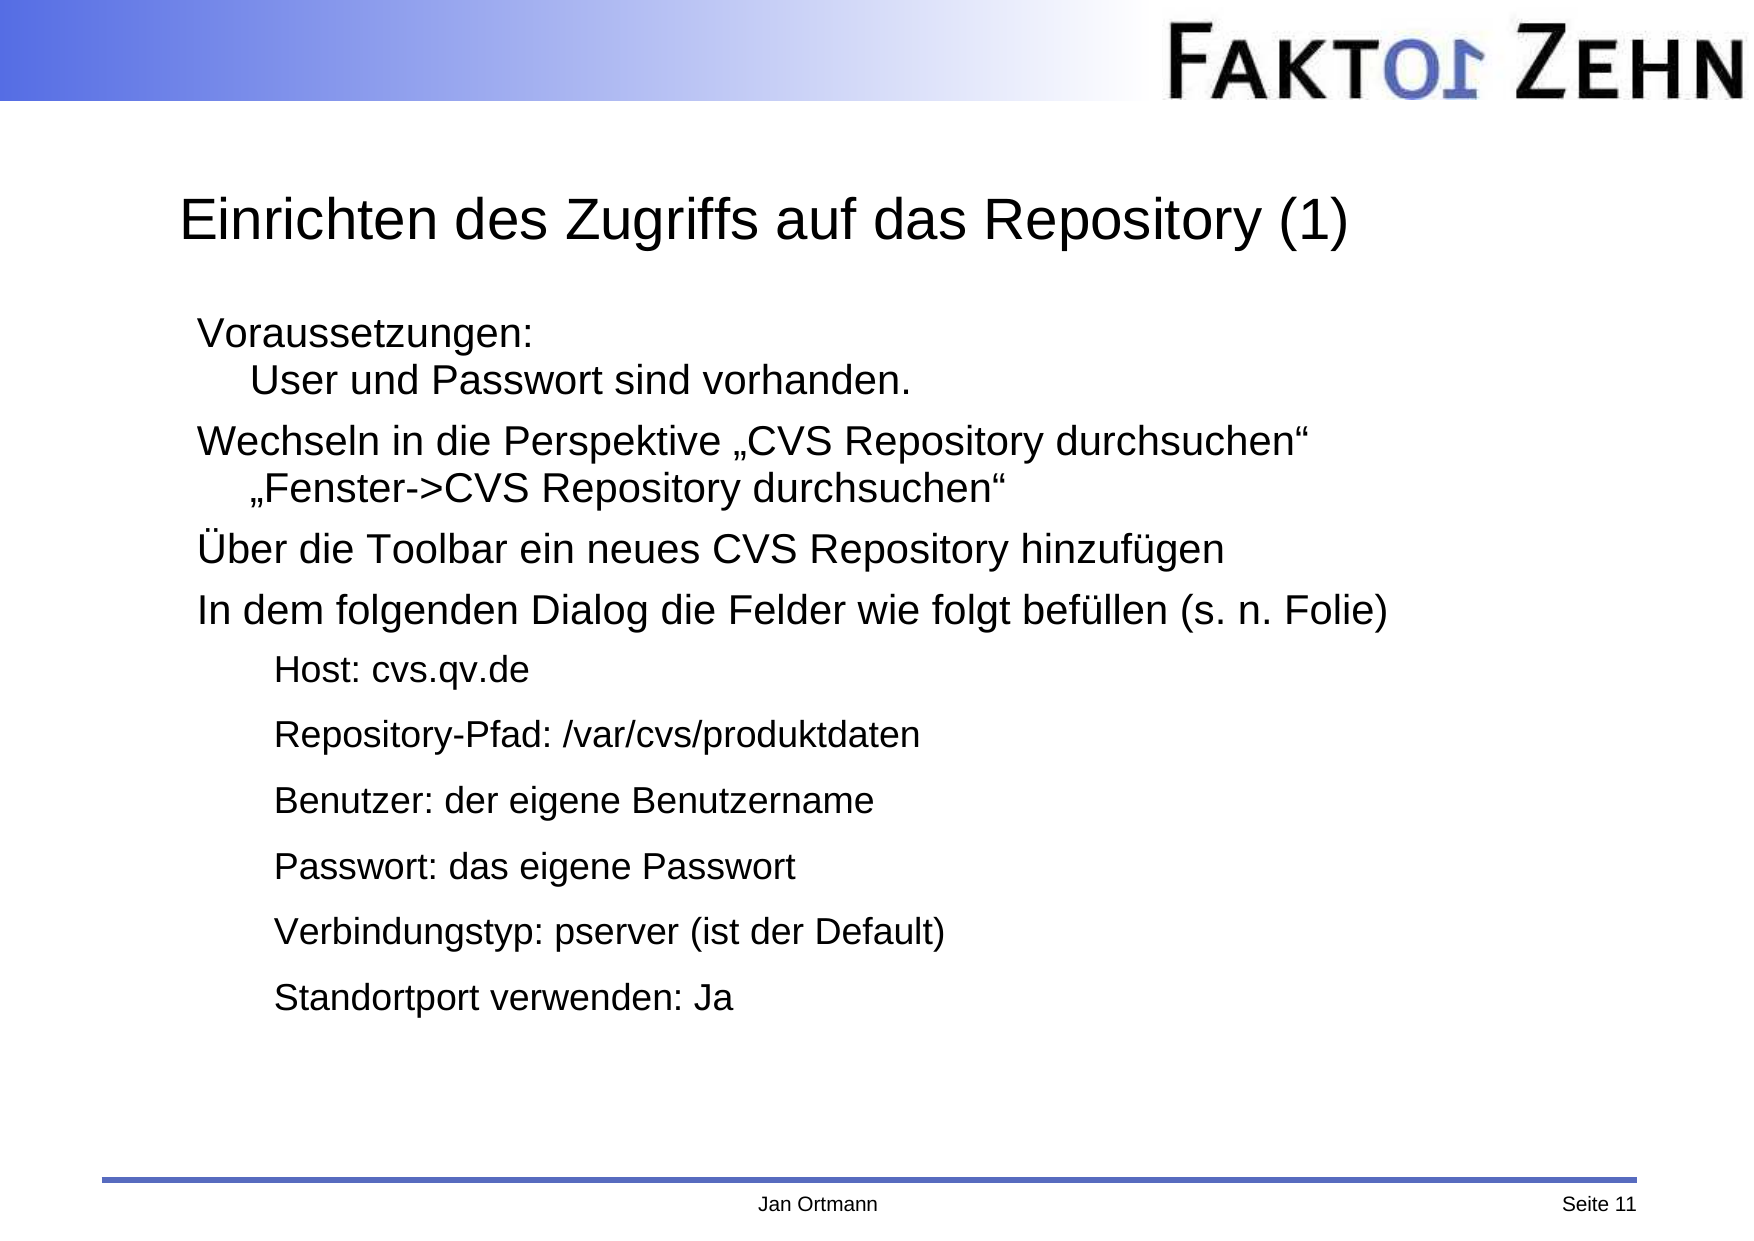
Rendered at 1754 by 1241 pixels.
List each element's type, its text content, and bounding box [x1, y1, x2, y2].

title Einrichten des Zugriffs auf das Repository (1) [179, 142, 1576, 296]
list Voraussetzungen: User und Passwort sind vorhanden. Wechseln in die Perspektive „CVS Repository durchsuchen“ „Fenster->CVS Repository durchsuchen“ Über die Toolbar ein neues CVS Repository hinzufügen In dem folgenden Dialog die Felder wie folgt befüllen (s. n. Folie) Host: cvs.qv.de Repository-Pfad: /var/cvs/produktdaten Benutzer: der eigene Benutzername Passwort: das eigene Passwort Verbindungstyp: pserver (ist der Default) Standortport verwenden: Ja [179, 310, 1576, 1078]
picture [1162, 7, 1752, 100]
